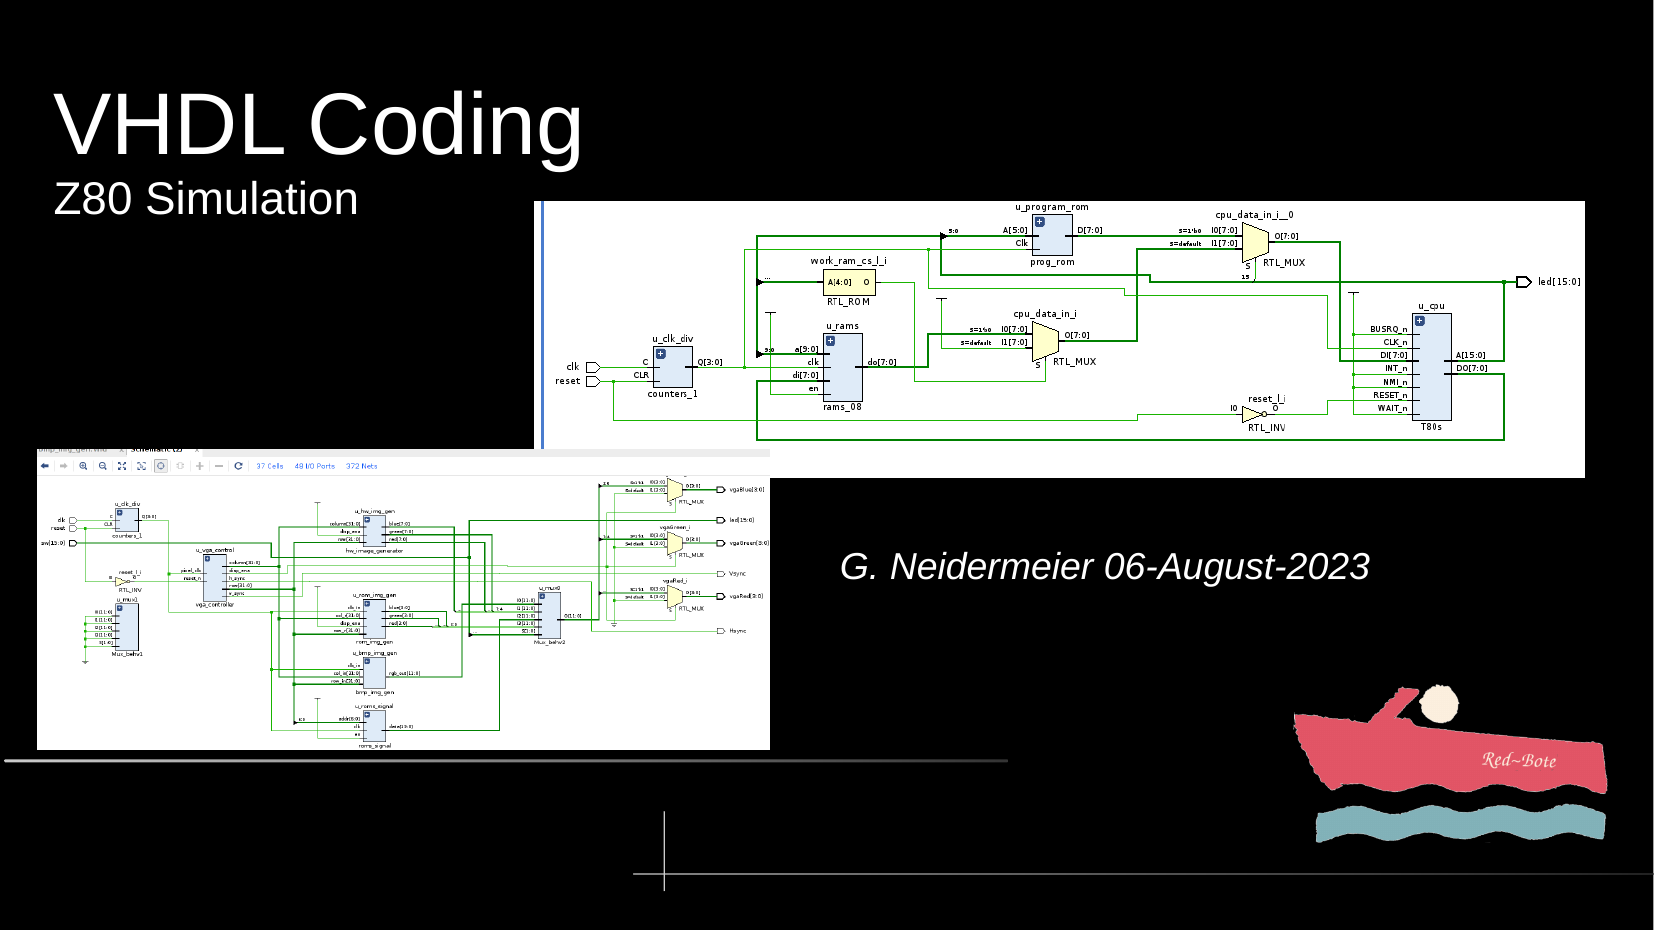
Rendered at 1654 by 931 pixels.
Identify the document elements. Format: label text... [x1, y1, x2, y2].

picture [37, 201, 1585, 751]
title VHDL Coding Z80 Simulation [53, 37, 691, 263]
text_box G. Neidermeier 06-August-2023 [825, 538, 1426, 638]
picture [1286, 667, 1617, 863]
